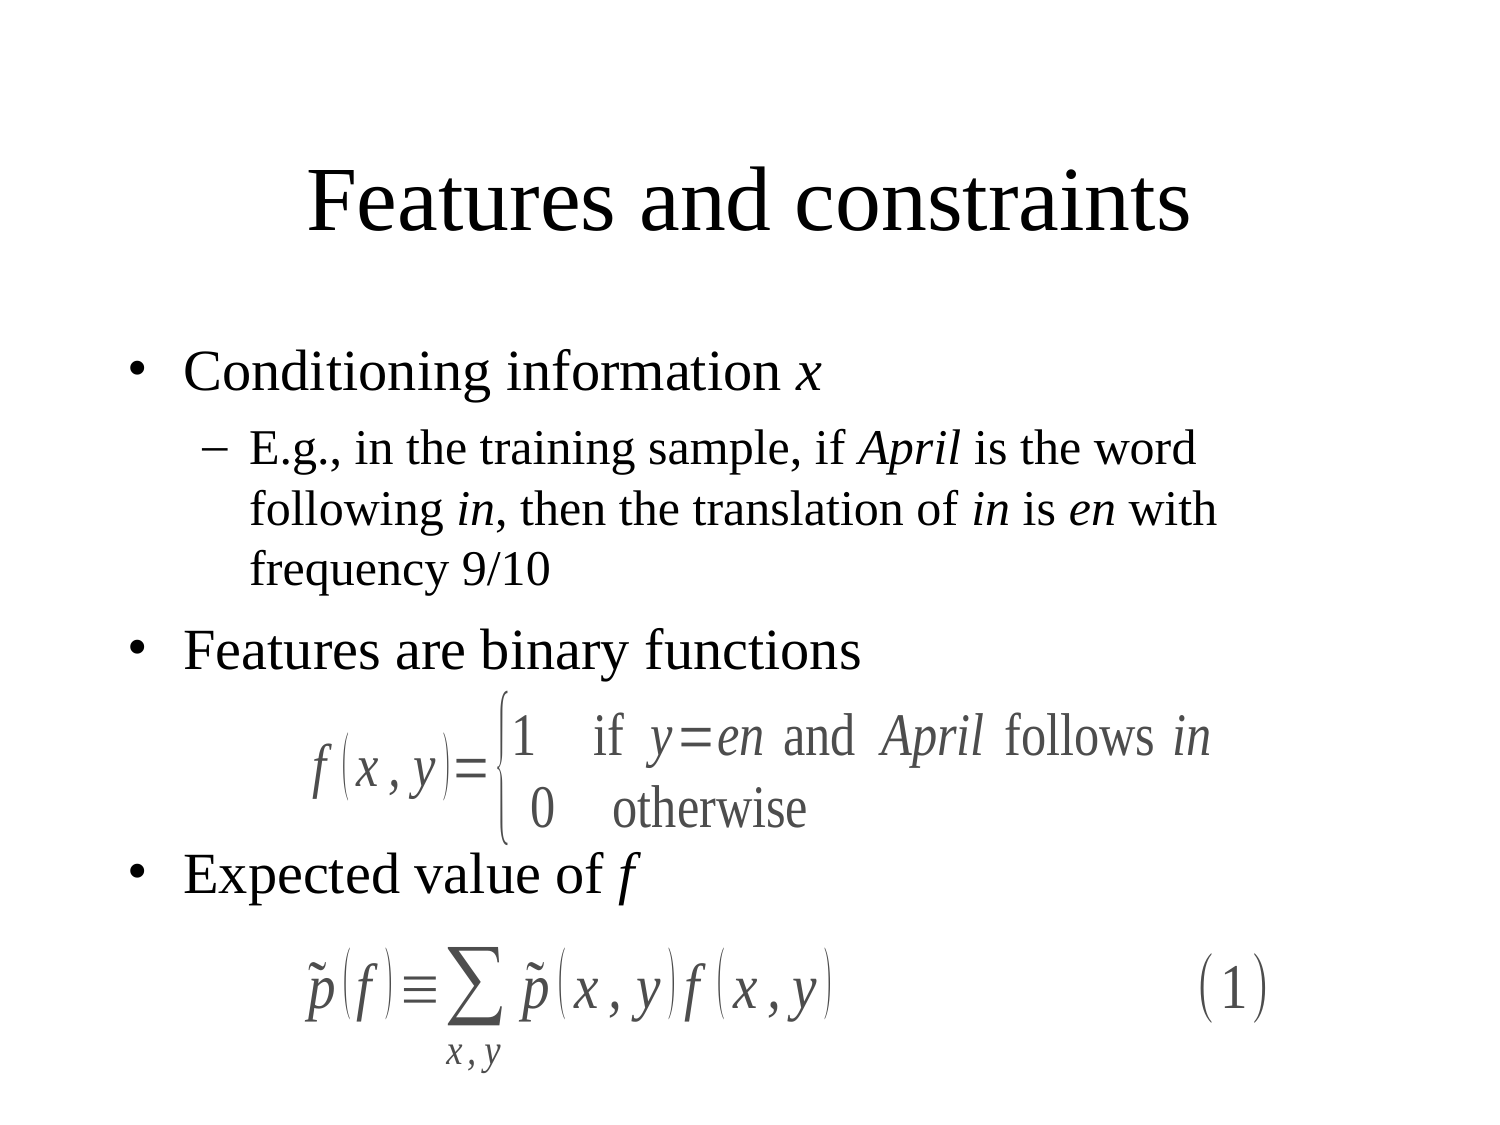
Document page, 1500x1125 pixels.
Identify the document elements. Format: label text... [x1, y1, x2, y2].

chart [300, 687, 1238, 848]
chart [287, 940, 1288, 1075]
title Features and constraints [112, 99, 1388, 288]
list Conditioning information x E.g., in the training sample, if April is the word following in, then the translation of in is en with frequency 9/10 Features are binary functions Expected value of f [112, 324, 1388, 1001]
